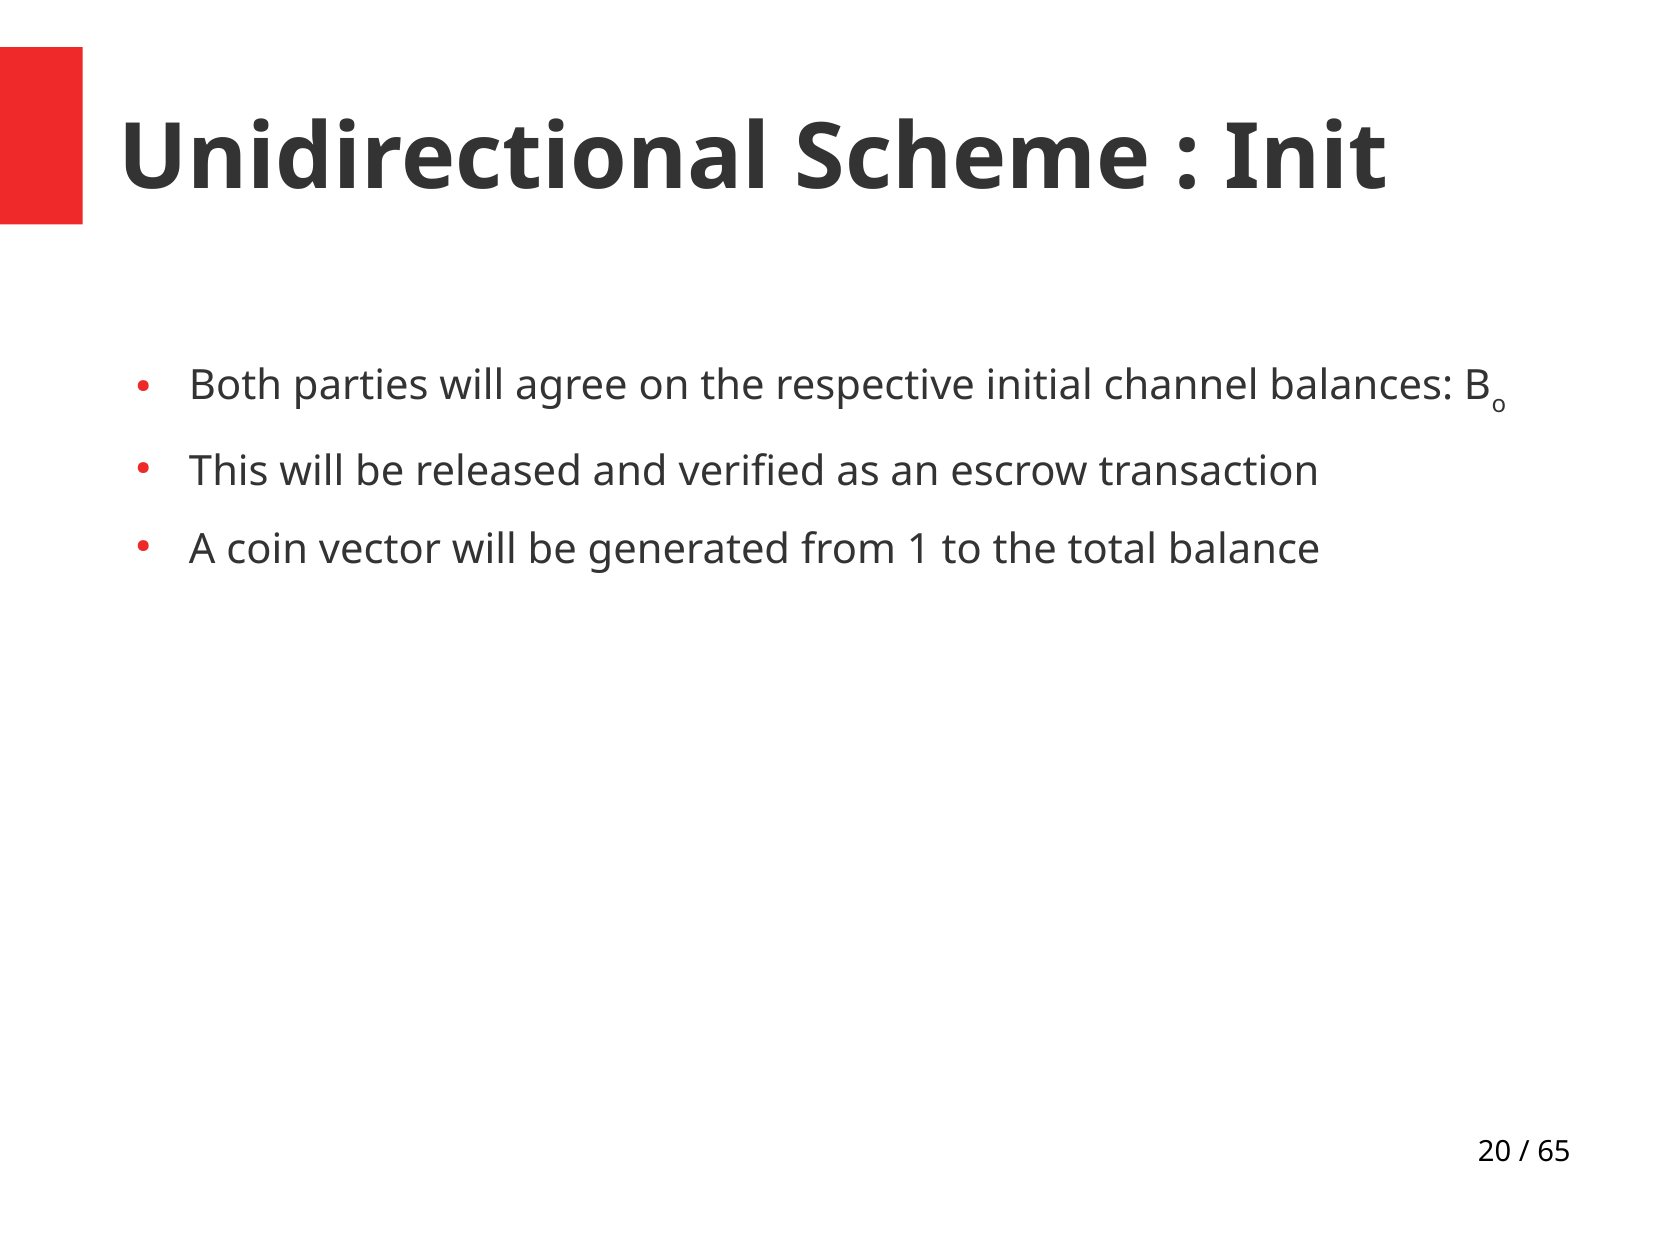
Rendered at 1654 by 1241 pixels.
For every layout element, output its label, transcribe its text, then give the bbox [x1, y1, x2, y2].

list Both parties will agree on the respective initial channel balances: Bo This will be released and verified as an escrow transaction A coin vector will be generated from 1 to the total balance [118, 354, 1536, 1074]
title Unidirectional Scheme : Init [118, 49, 1571, 257]
